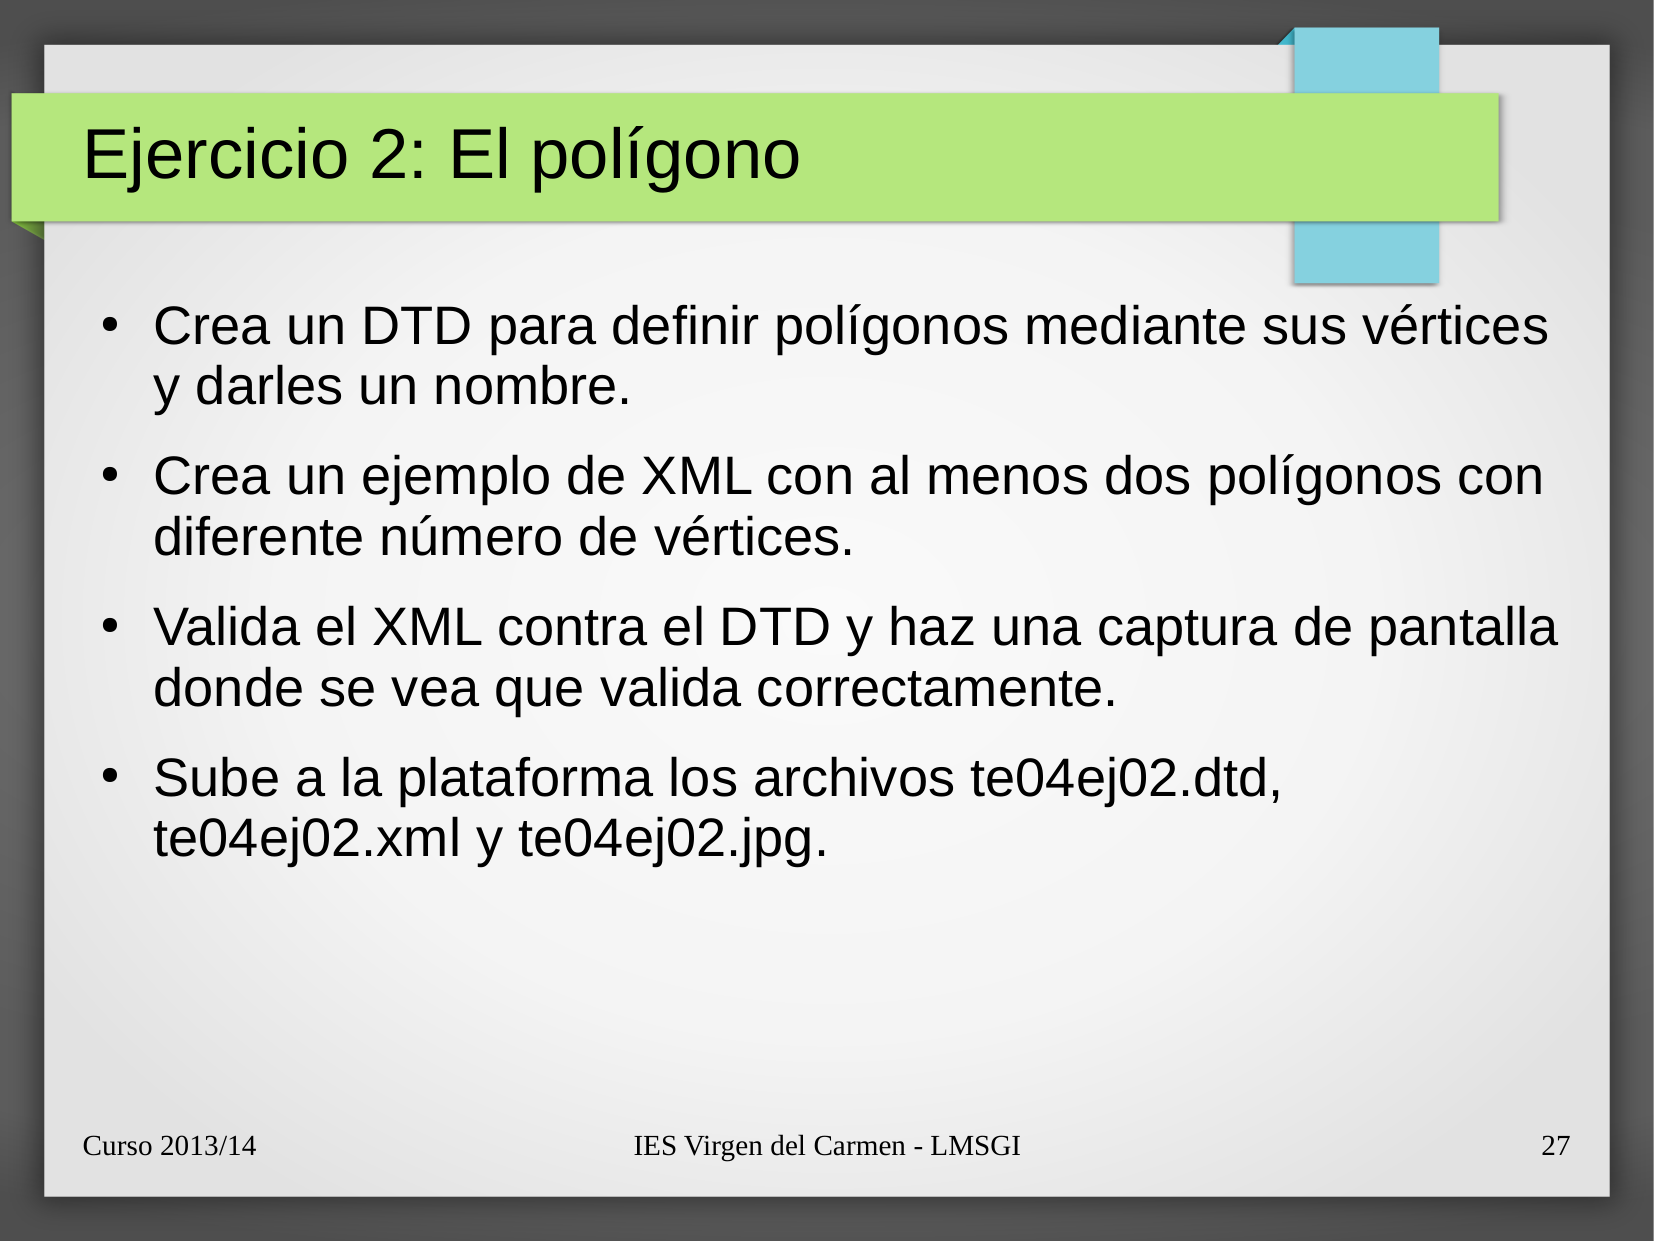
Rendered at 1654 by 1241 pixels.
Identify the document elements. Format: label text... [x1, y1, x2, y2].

picture [0, 0, 1654, 1241]
title Ejercicio 2: El polígono [82, 94, 1264, 213]
list Crea un DTD para definir polígonos mediante sus vértices y darles un nombre. Crea un ejemplo de XML con al menos dos polígonos con diferente número de vértices. Valida el XML contra el DTD y haz una captura de pantalla donde se vea que valida correctamente. Sube a la plataforma los archivos te04ej02.dtd, te04ej02.xml y te04ej02.jpg. [82, 295, 1571, 1015]
